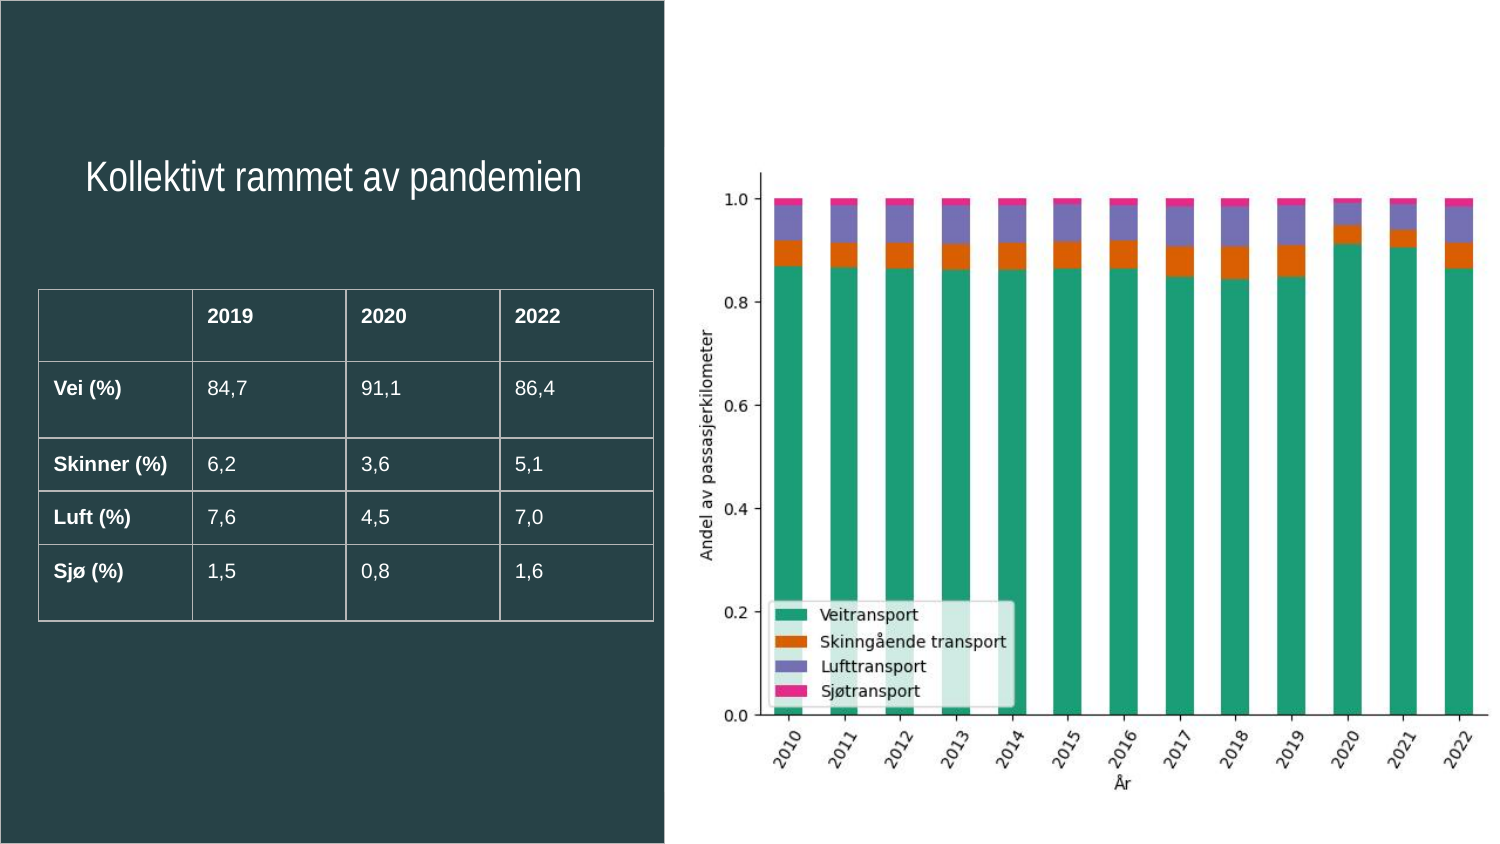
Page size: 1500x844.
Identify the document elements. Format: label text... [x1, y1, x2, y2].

table_cell Skinner (%) [39, 439, 192, 490]
table_header 2019 [193, 290, 345, 361]
table_header 2020 [347, 290, 499, 361]
table_header [39, 290, 192, 361]
table_cell 1,5 [193, 545, 345, 620]
title Kollektivt rammet av pandemien [70, 91, 622, 216]
table_cell Luft (%) [39, 492, 192, 544]
table_header 2022 [501, 290, 653, 361]
table_cell 86,4 [501, 362, 653, 437]
table_cell 91,1 [347, 362, 499, 437]
table_cell 5,1 [501, 439, 653, 490]
table_cell 1,6 [501, 545, 653, 620]
table_cell 84,7 [193, 362, 345, 437]
picture [664, 147, 1492, 792]
table_cell 7,0 [501, 492, 653, 544]
table_cell Sjø (%) [39, 545, 192, 620]
table_cell 4,5 [347, 492, 499, 544]
text_box [0, 0, 665, 844]
table_cell 0,8 [347, 545, 499, 620]
table_cell 6,2 [193, 439, 345, 490]
table_cell 7,6 [193, 492, 345, 544]
table_cell Vei (%) [39, 362, 192, 437]
table_cell 3,6 [347, 439, 499, 490]
